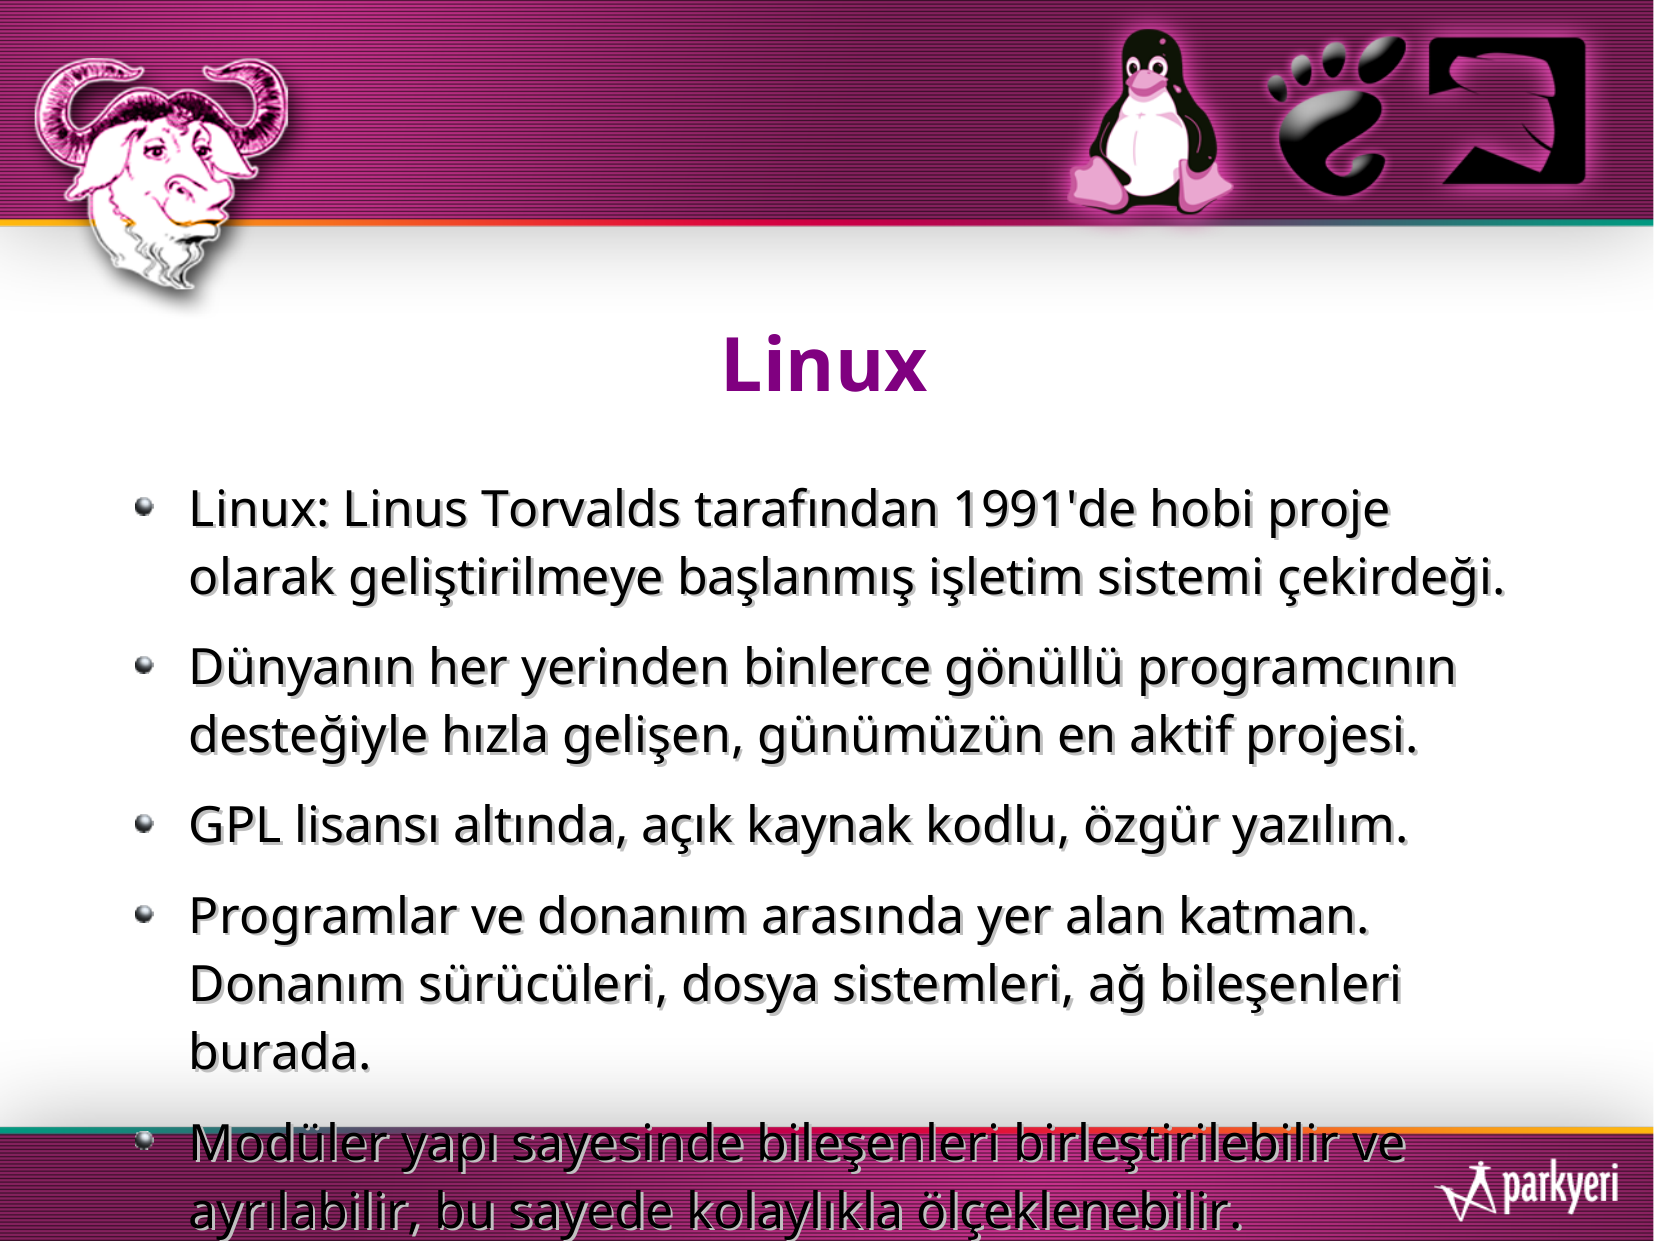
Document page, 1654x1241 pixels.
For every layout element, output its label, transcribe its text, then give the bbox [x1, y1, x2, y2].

picture [0, 0, 1654, 1241]
title Linux [118, 295, 1531, 429]
list Linux: Linus Torvalds tarafından 1991'de hobi proje olarak geliştirilmeye başlanmış işletim sistemi çekirdeği. Dünyanın her yerinden binlerce gönüllü programcının desteğiyle hızla gelişen, günümüzün en aktif projesi. GPL lisansı altında, açık kaynak kodlu, özgür yazılım. Programlar ve donanım arasında yer alan katman. Donanım sürücüleri, dosya sistemleri, ağ bileşenleri burada. Modüler yapı sayesinde bileşenleri birleştirilebilir ve ayrılabilir, bu sayede kolaylıkla ölçeklenebilir. [118, 472, 1531, 1103]
